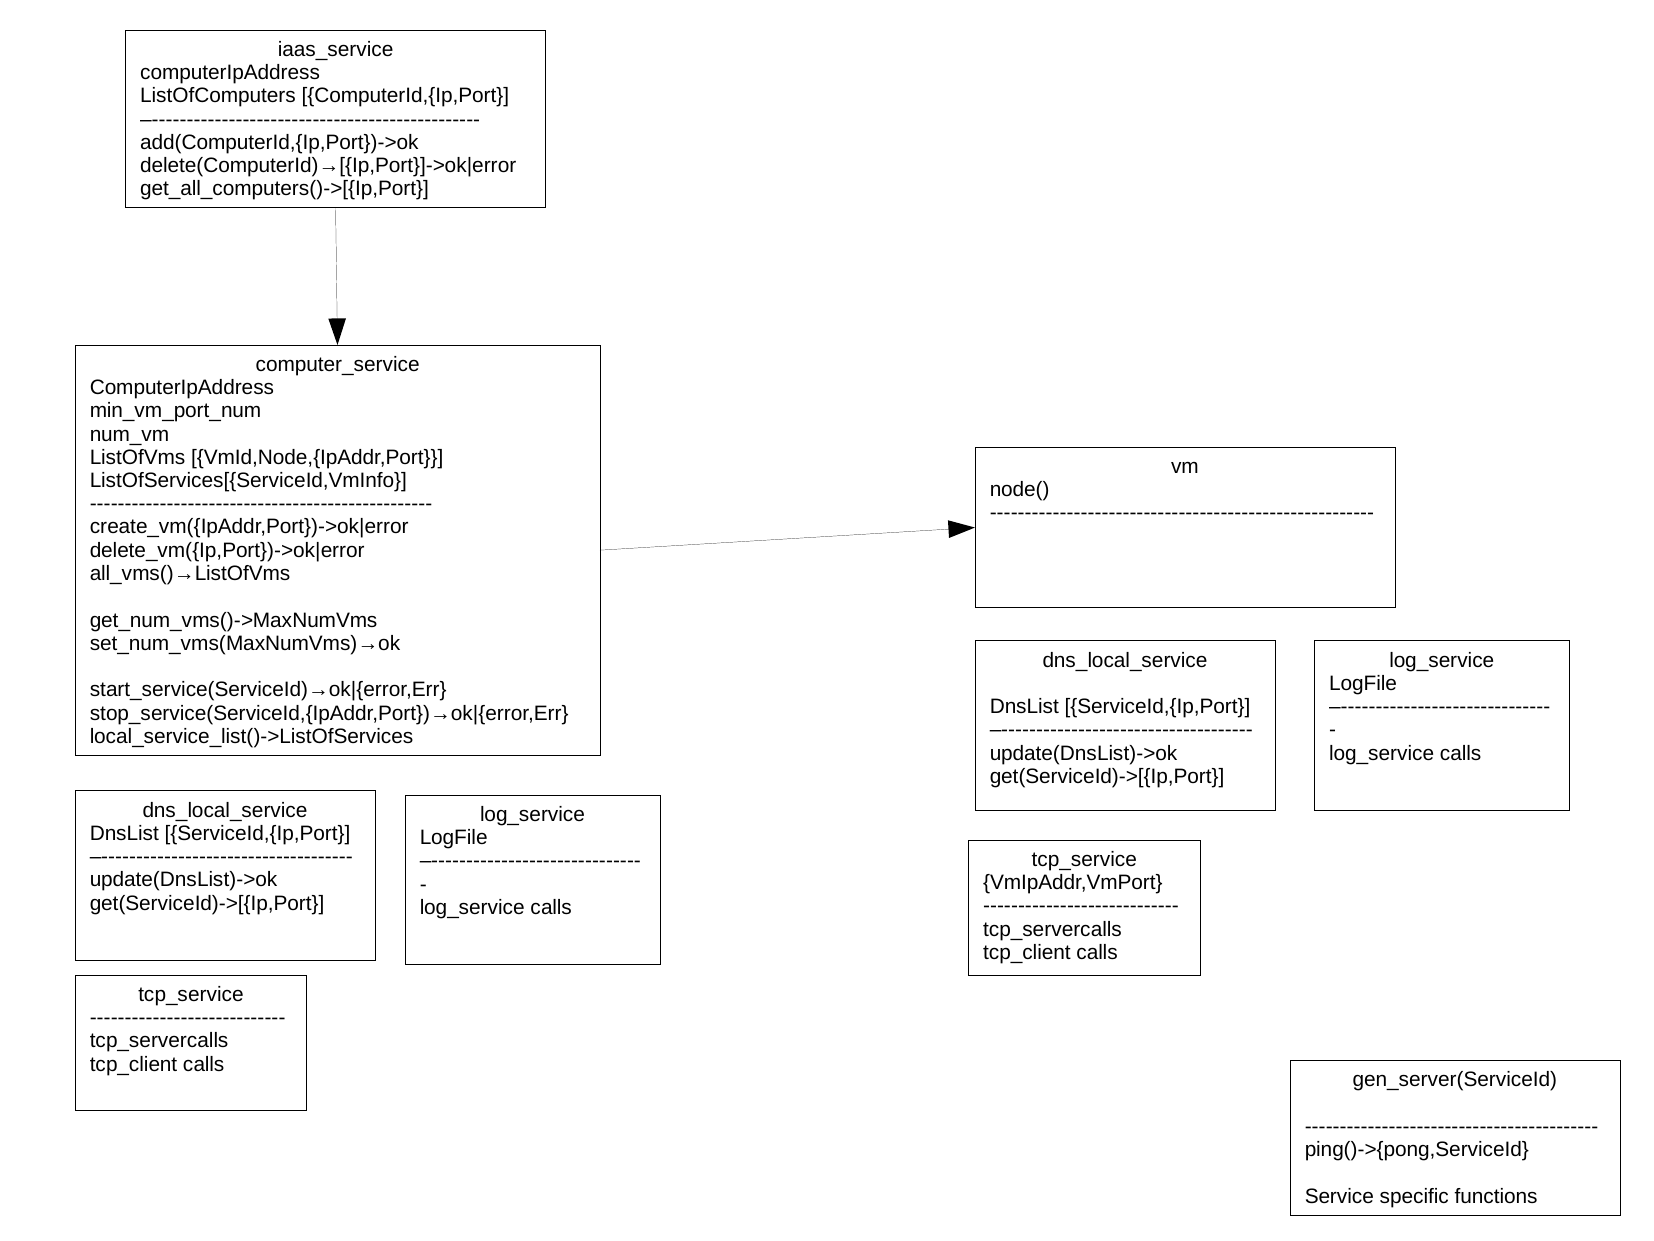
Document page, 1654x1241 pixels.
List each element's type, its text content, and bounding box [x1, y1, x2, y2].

text_box dns_local_service DnsList [{ServiceId,{Ip,Port}] –------------------------------------ update(DnsList)->ok get(ServiceId)->[{Ip,Port}] [975, 640, 1276, 811]
text_box log_service LogFile –------------------------------- log_service calls [1314, 640, 1570, 811]
text_box gen_server(ServiceId) ------------------------------------------ ping()->{pong,ServiceId} Service specific functions [1290, 1060, 1621, 1216]
text_box computer_service ComputerIpAddress min_vm_port_num num_vm ListOfVms [{VmId,Node,{IpAddr,Port}}] ListOfServices[{ServiceId,VmInfo}] ------------------------------------------------- create_vm({IpAddr,Port})->ok|error delete_vm({Ip,Port})->ok|error all_vms()→ListOfVms get_num_vms()->MaxNumVms set_num_vms(MaxNumVms)→ok start_service(ServiceId)→ok|{error,Err} stop_service(ServiceId,{IpAddr,Port})→ok|{error,Err} local_service_list()->ListOfServices [75, 345, 601, 756]
text_box log_service LogFile –------------------------------- log_service calls [405, 795, 661, 965]
text_box iaas_service computerIpAddress ListOfComputers [{ComputerId,{Ip,Port}] –----------------------------------------------- add(ComputerId,{Ip,Port})->ok delete(ComputerId)→[{Ip,Port}]->ok|error get_all_computers()->[{Ip,Port}] [125, 30, 546, 208]
text_box vm node() ------------------------------------------------------- [975, 447, 1396, 608]
text_box dns_local_service DnsList [{ServiceId,{Ip,Port}] –------------------------------------ update(DnsList)->ok get(ServiceId)->[{Ip,Port}] [75, 790, 376, 961]
text_box tcp_service ----------------------------tcp_servercalls tcp_client calls [75, 975, 307, 1111]
text_box tcp_service {VmIpAddr,VmPort} ----------------------------tcp_servercalls tcp_client calls [968, 840, 1201, 976]
